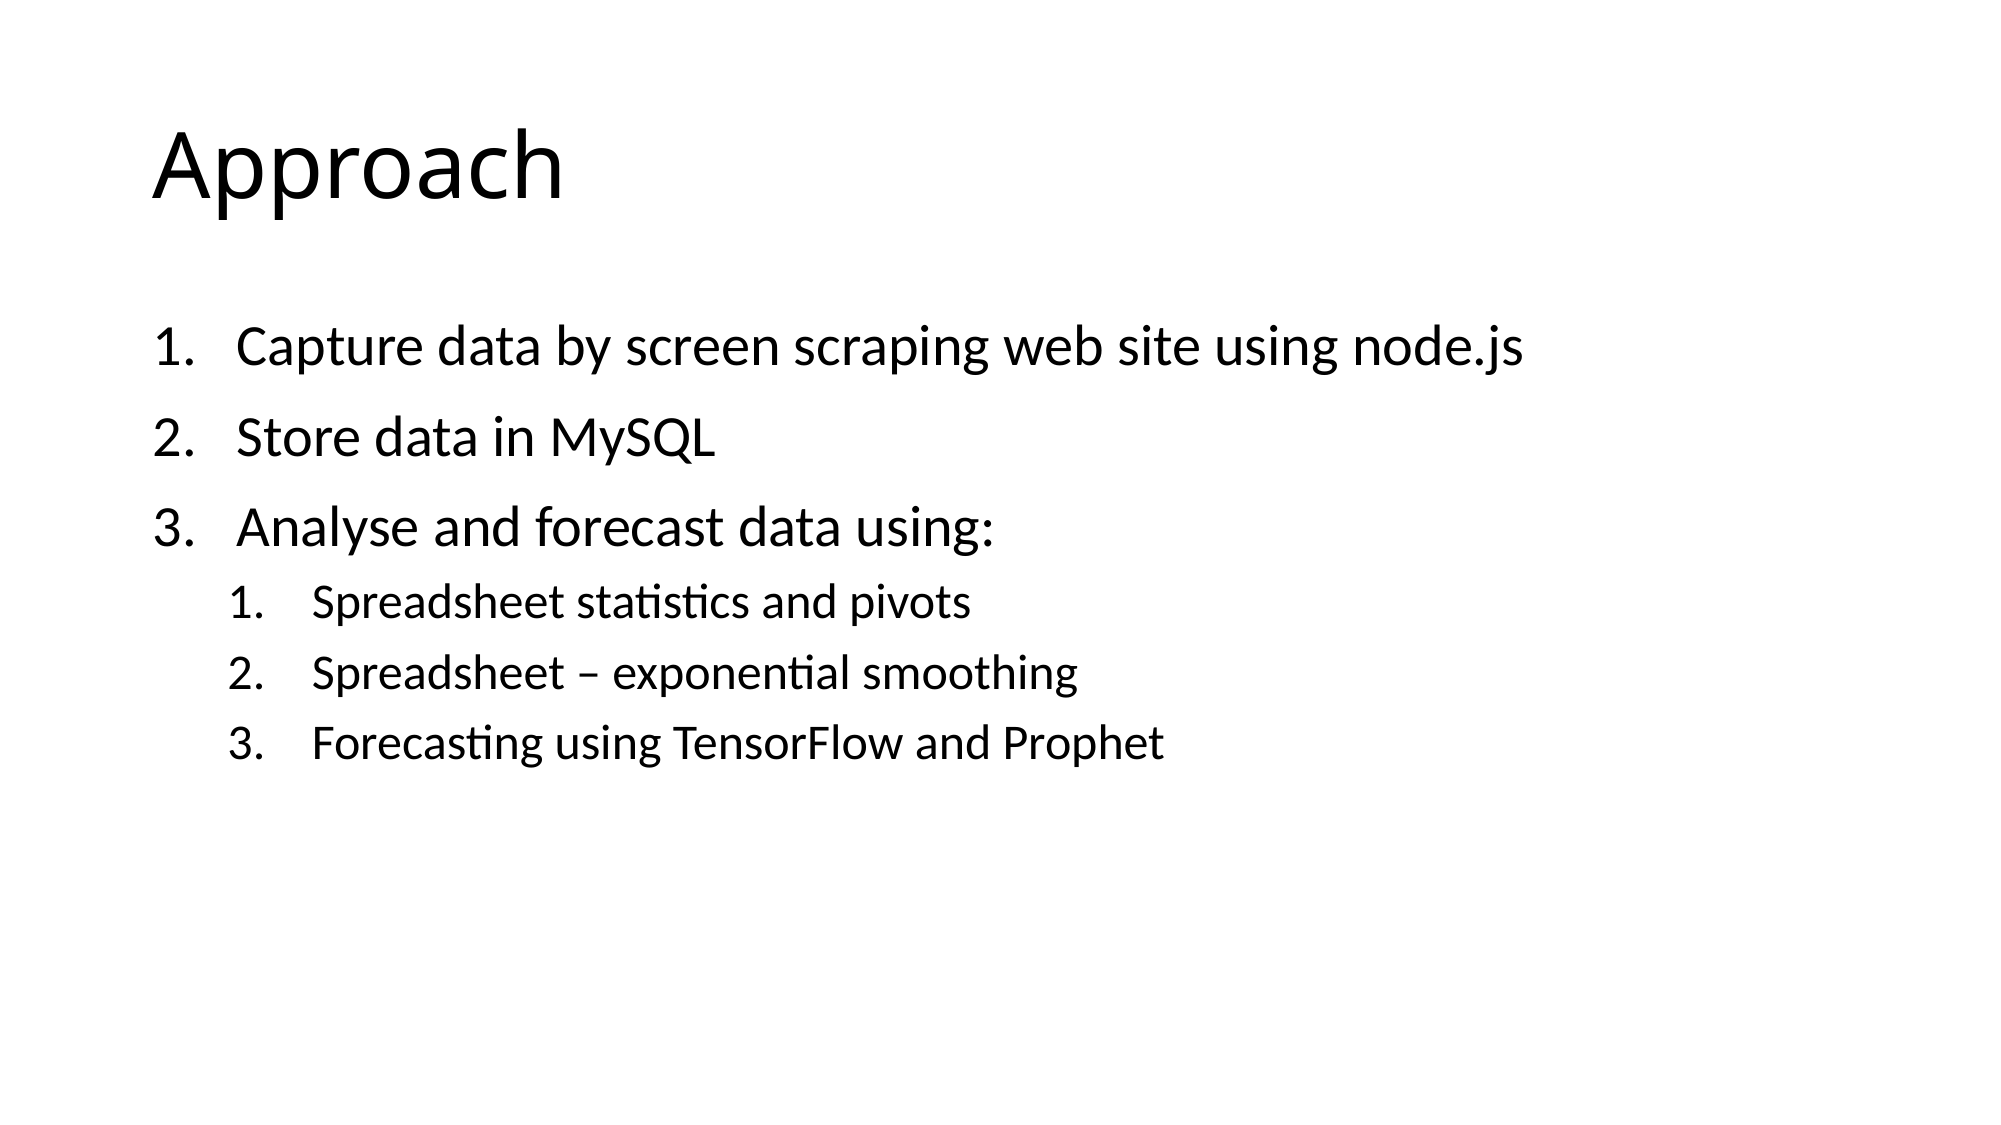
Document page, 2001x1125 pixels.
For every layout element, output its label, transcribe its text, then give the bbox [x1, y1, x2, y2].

list Capture data by screen scraping web site using node.js Store data in MySQL Analyse and forecast data using: Spreadsheet statistics and pivots Spreadsheet – exponential smoothing Forecasting using TensorFlow and Prophet [137, 299, 1863, 1014]
title Approach [137, 59, 1863, 278]
